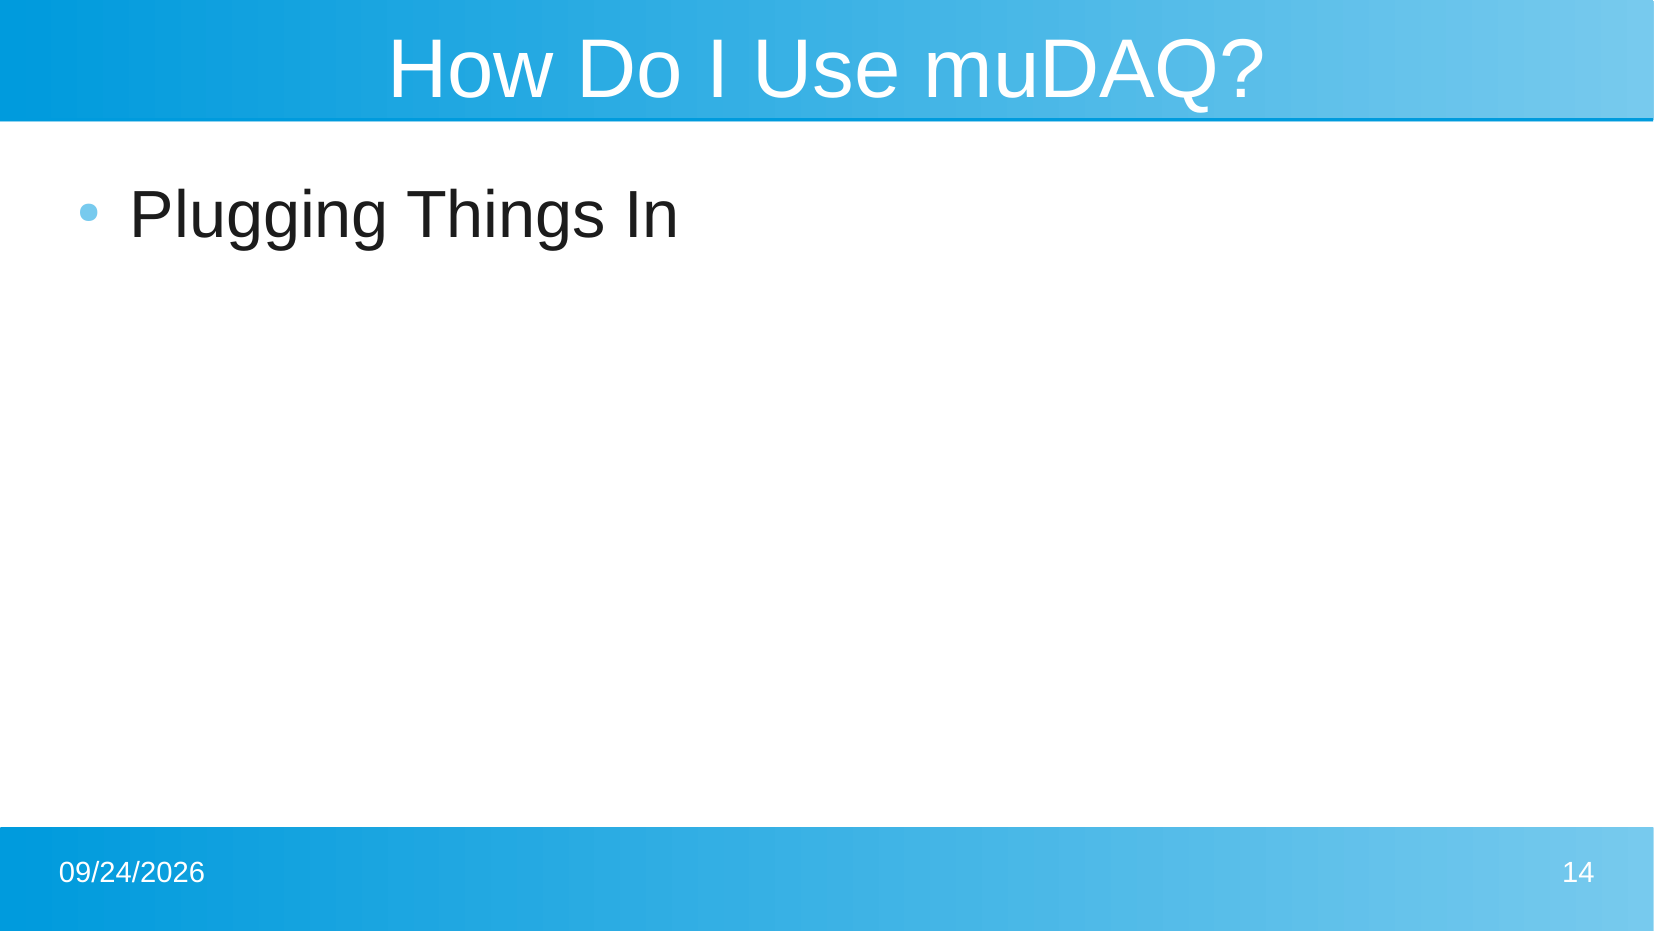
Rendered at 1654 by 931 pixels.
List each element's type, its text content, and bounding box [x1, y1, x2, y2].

title How Do I Use muDAQ? [59, 22, 1595, 116]
list Plugging Things In [59, 177, 1595, 768]
